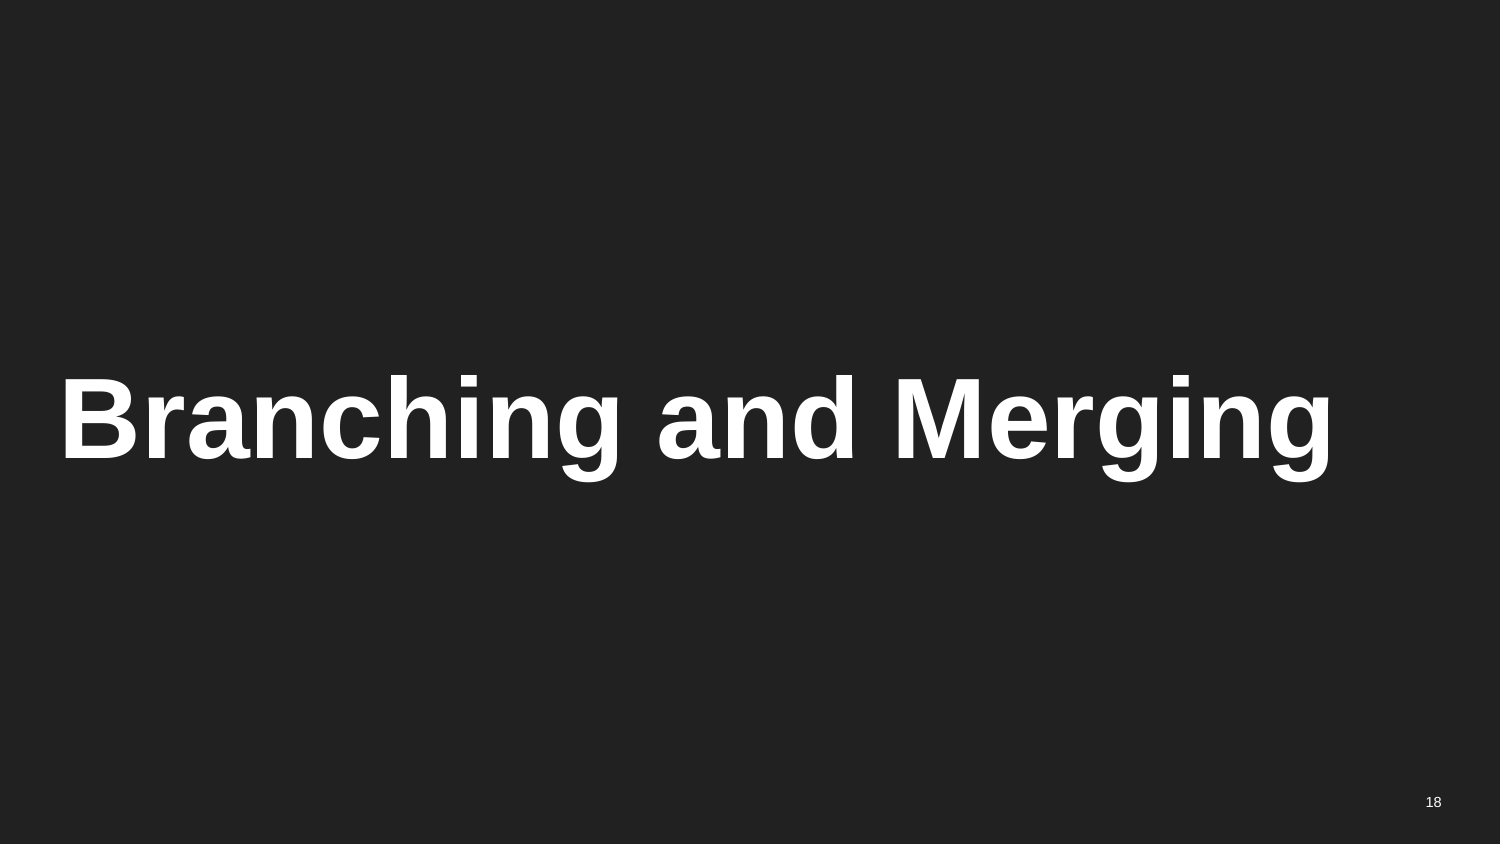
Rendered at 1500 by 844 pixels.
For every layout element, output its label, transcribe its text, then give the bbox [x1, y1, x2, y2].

title Branching and Merging [59, 140, 1442, 704]
slide_number 1 [1392, 793, 1442, 815]
